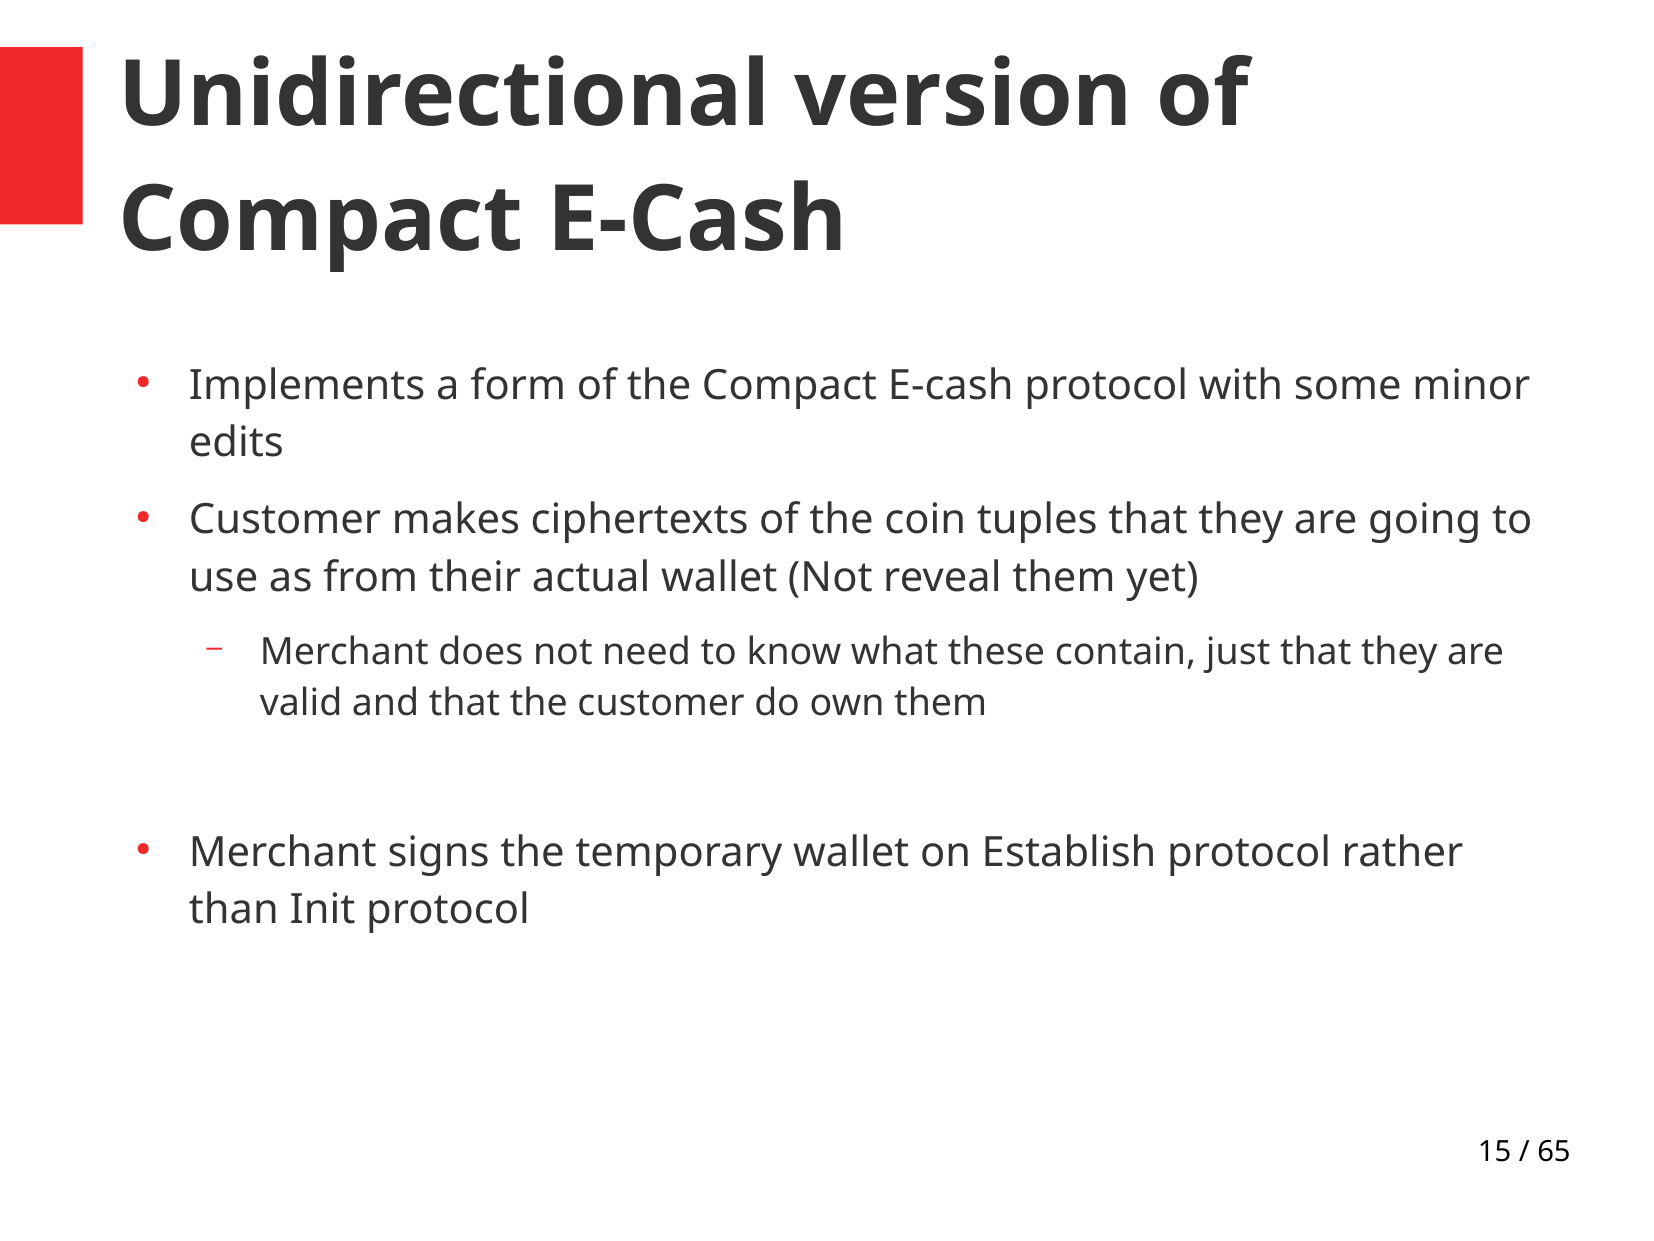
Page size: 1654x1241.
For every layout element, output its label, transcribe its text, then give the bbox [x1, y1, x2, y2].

title Unidirectional version of Compact E-Cash [118, 28, 1571, 277]
list Implements a form of the Compact E-cash protocol with some minor edits Customer makes ciphertexts of the coin tuples that they are going to use as from their actual wallet (Not reveal them yet) Merchant does not need to know what these contain, just that they are valid and that the customer do own them Merchant signs the temporary wallet on Establish protocol rather than Init protocol [118, 354, 1536, 1074]
